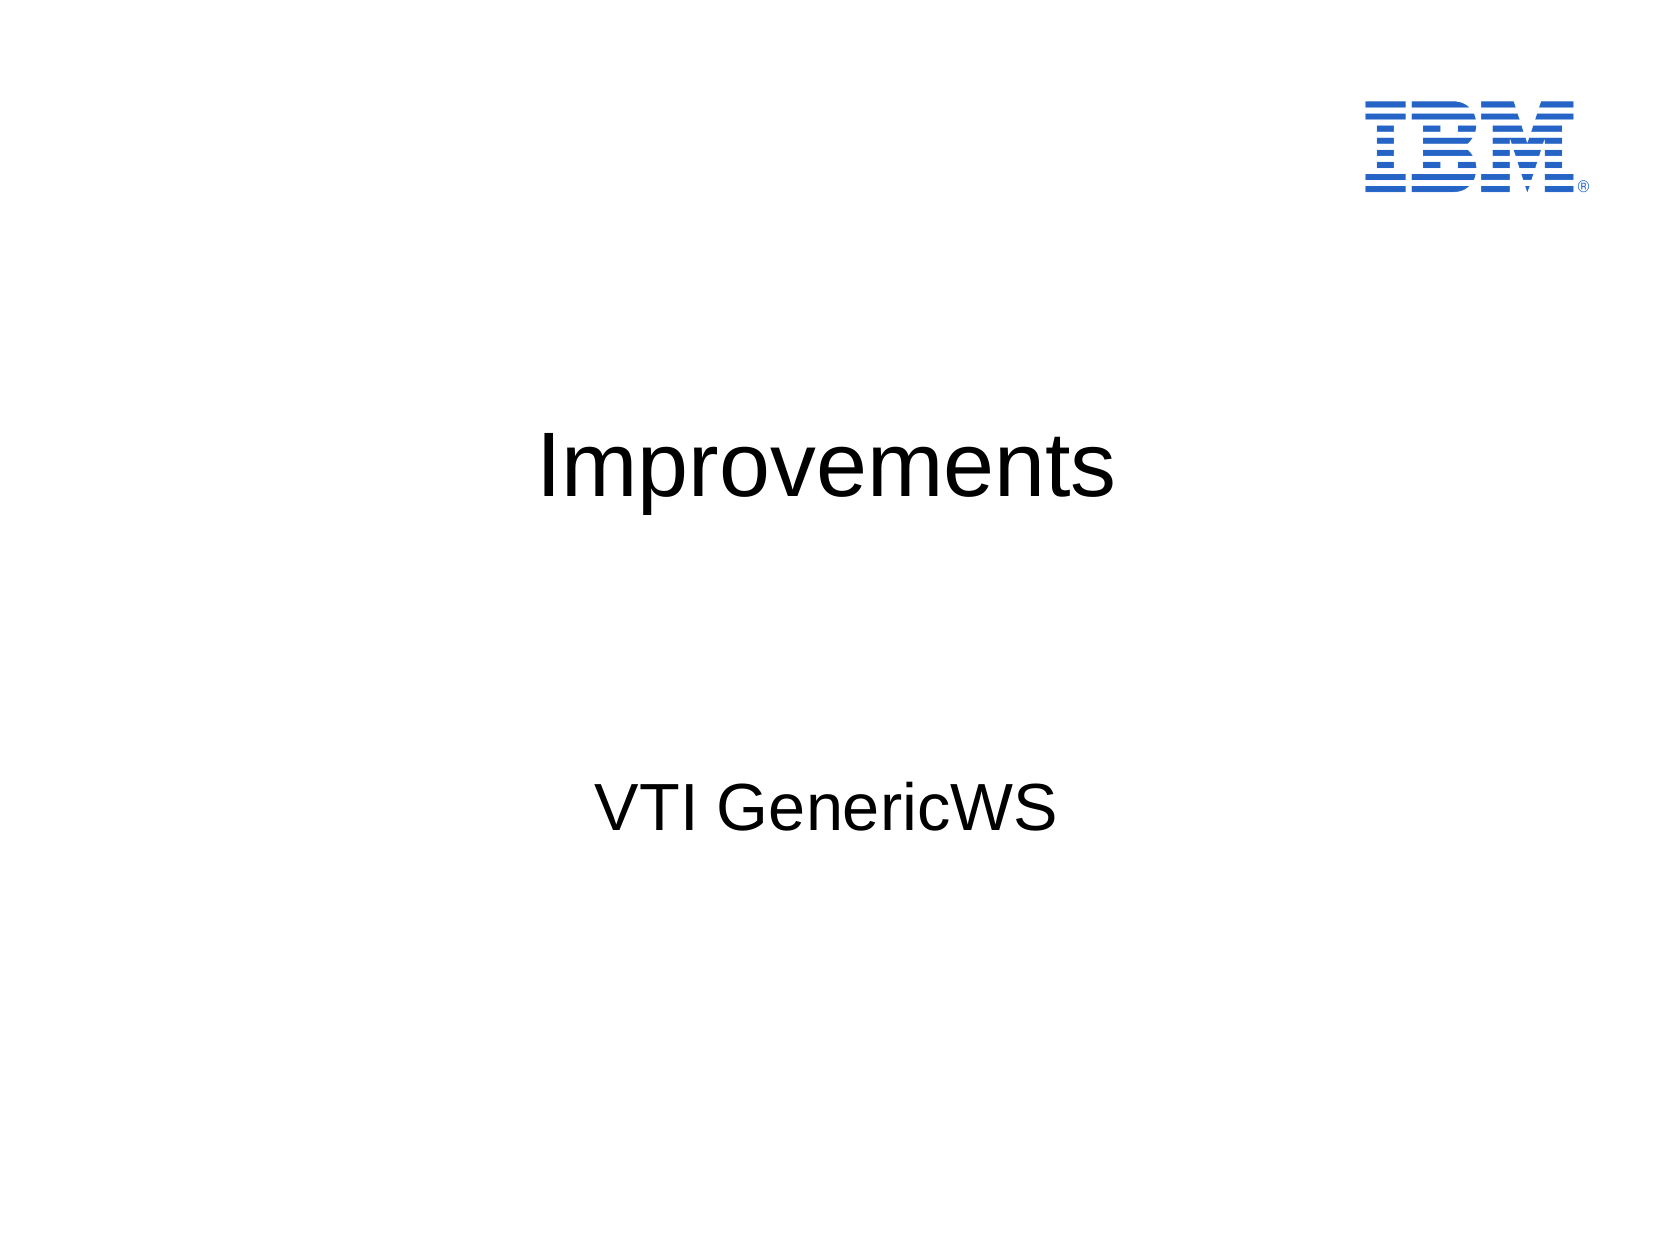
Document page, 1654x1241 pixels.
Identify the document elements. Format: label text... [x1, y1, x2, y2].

title Improvements [122, 331, 1531, 598]
subtitle VTI GenericWS [247, 649, 1407, 966]
picture [1358, 86, 1595, 207]
